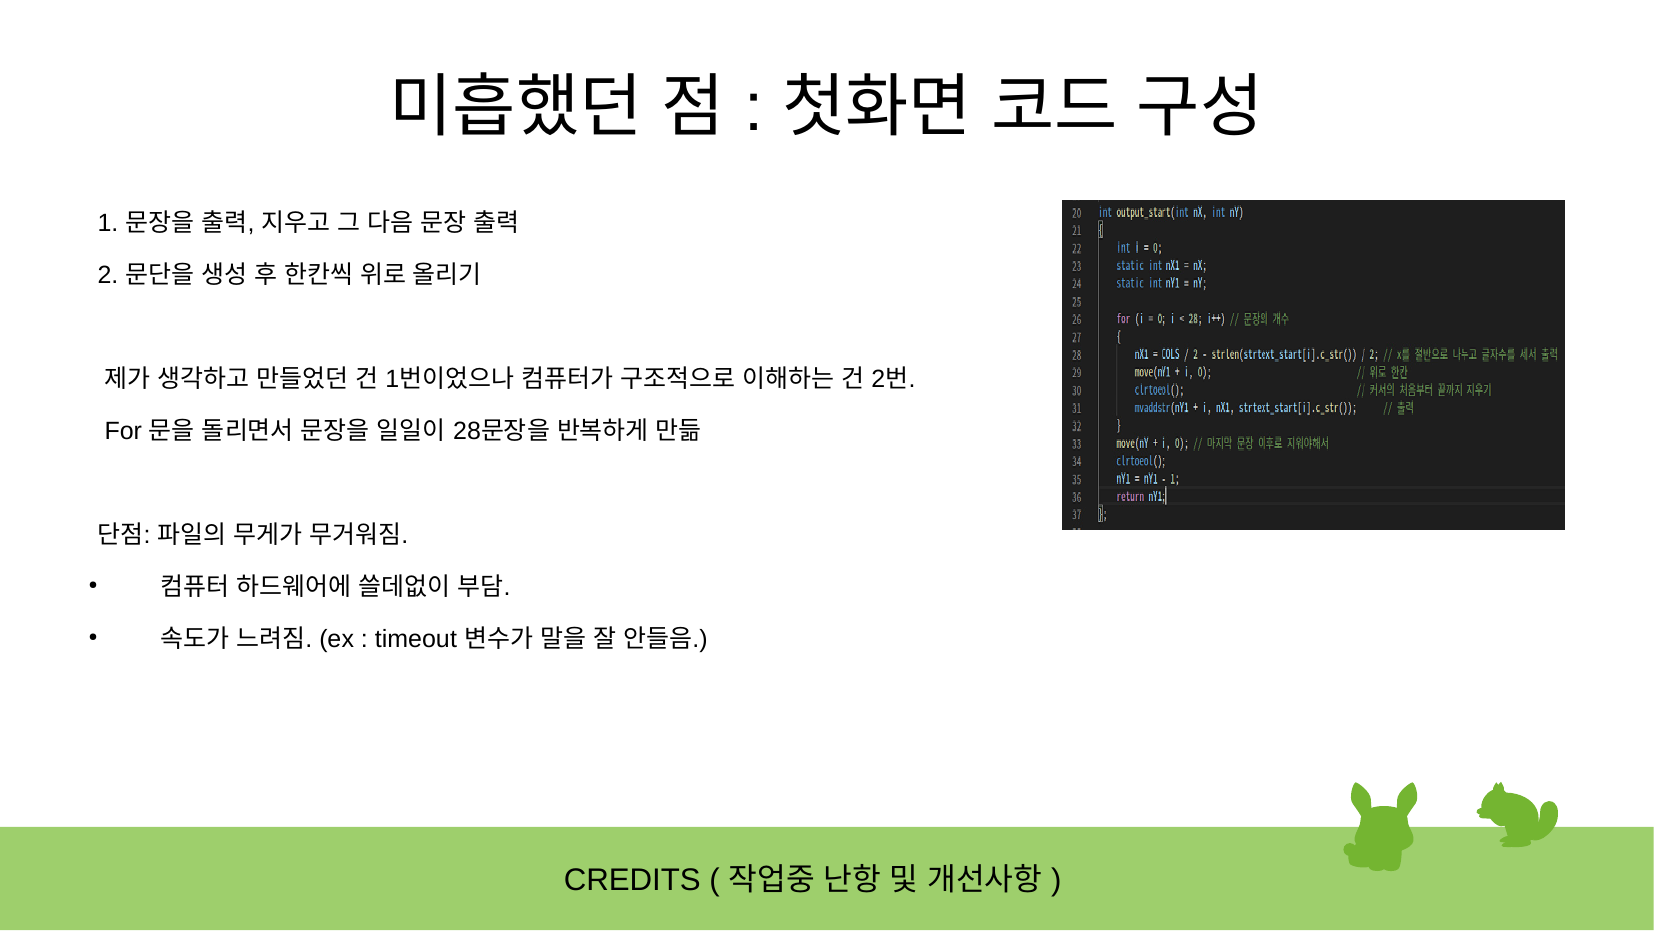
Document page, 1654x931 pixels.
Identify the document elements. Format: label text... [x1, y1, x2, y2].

picture [1062, 200, 1565, 530]
text_box CREDITS ( 작업중 난항 및 개선사항 ) [539, 845, 1087, 910]
list 1. 문장을 출력, 지우고 그 다음 문장 출력 2. 문단을 생성 후 한칸씩 위로 올리기 제가 생각하고 만들었던 건 1번이었으나 컴퓨터가 구조적으로 이해하는 건 2번. For 문을 돌리면서 문장을 일일이 28문장을 반복하게 만듦 단점: 파일의 무게가 무거워짐. 컴퓨터 하드웨어에 쓸데없이 부담. 속도가 느려짐. (ex : timeout 변수가 말을 잘 안들음.) [88, 206, 1565, 739]
title 미흡했던 점 : 첫화면 코드 구성 [88, 61, 1565, 146]
